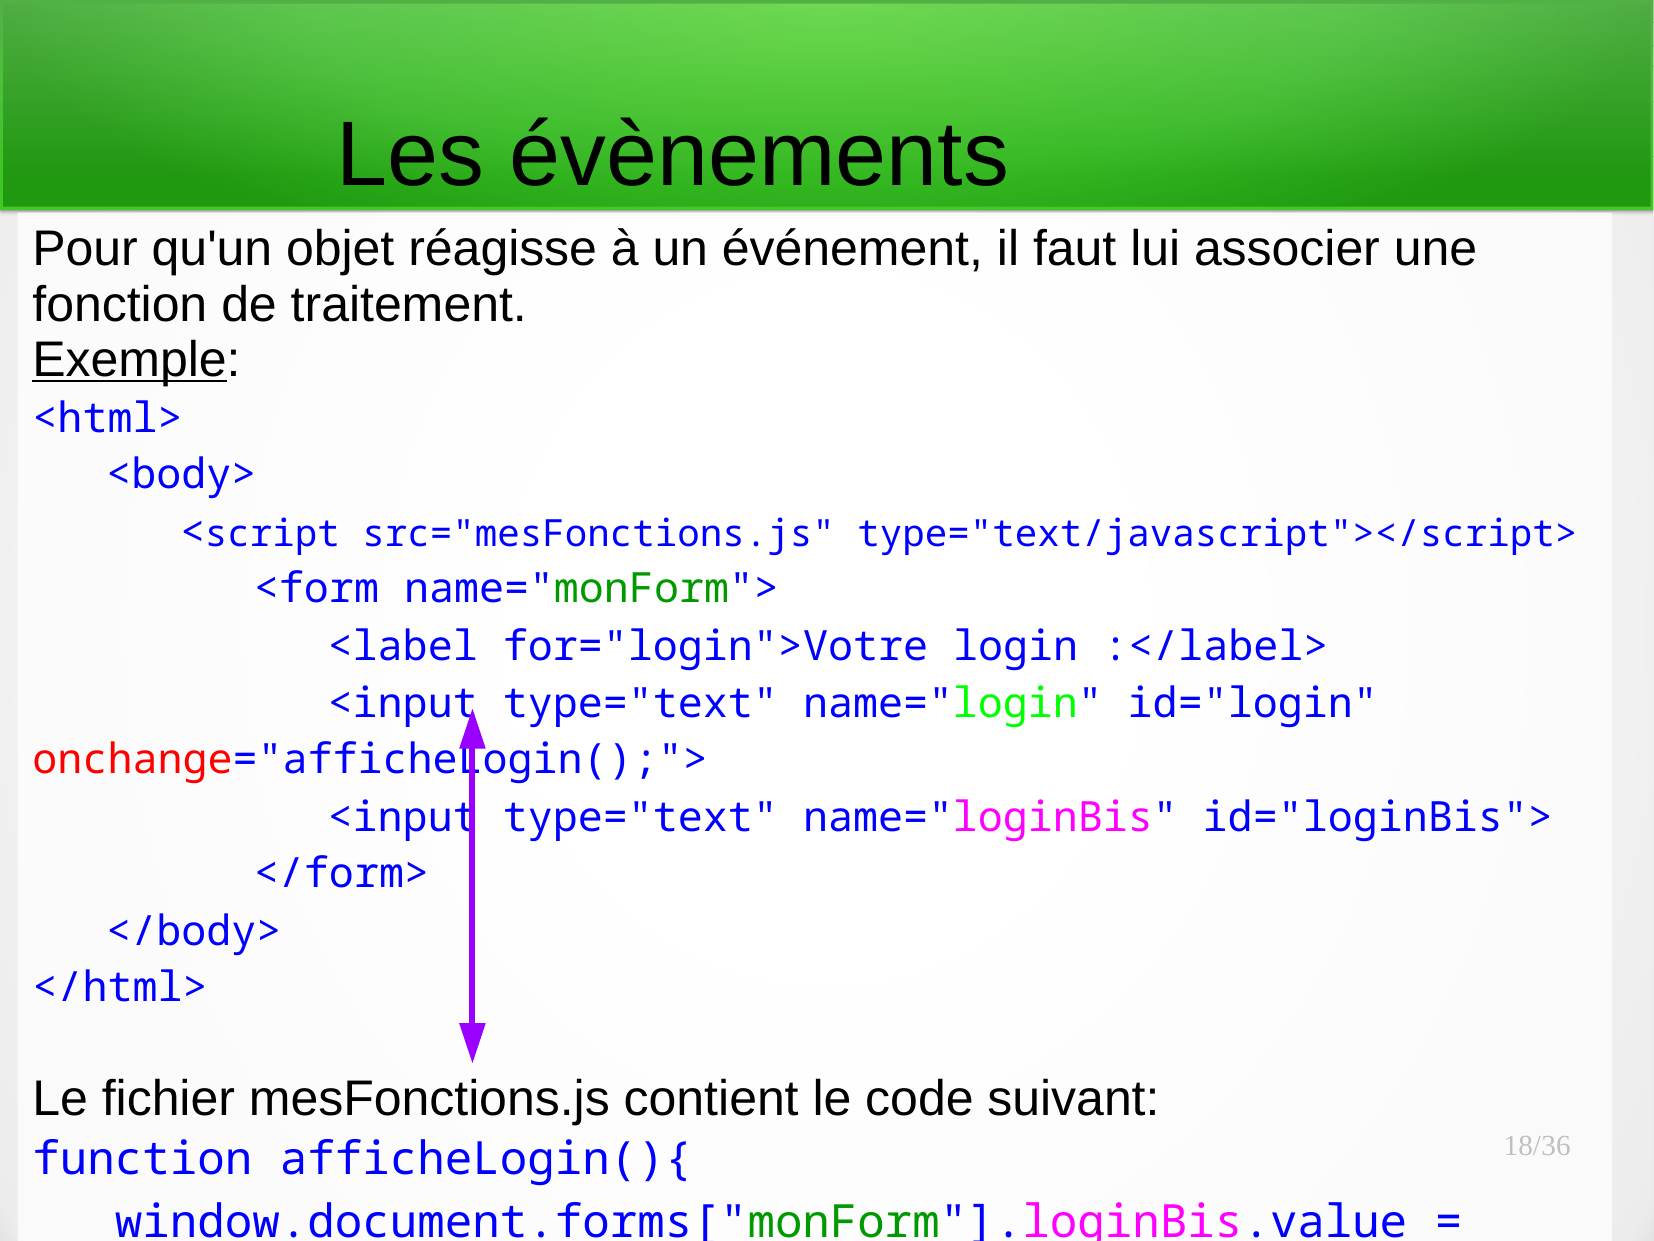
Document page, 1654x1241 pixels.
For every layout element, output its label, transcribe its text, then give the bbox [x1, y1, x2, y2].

title Les évènements [82, 94, 1264, 212]
text_box Pour qu'un objet réagisse à un événement, il faut lui associer une fonction de traitement. Exemple: <html> <body> <script src="mesFonctions.js" type="text/javascript"></script> <form name="monForm"> <label for="login">Votre login :</label> <input type="text" name="login" id="login" onchange="afficheLogin();"> <input type="text" name="loginBis" id="loginBis"> </form> </body> </html> Le fichier mesFonctions.js contient le code suivant: function afficheLogin(){ window.document.forms["monForm"].loginBis.value = window.document.forms["monForm"].login.value; } [17, 212, 1613, 1241]
